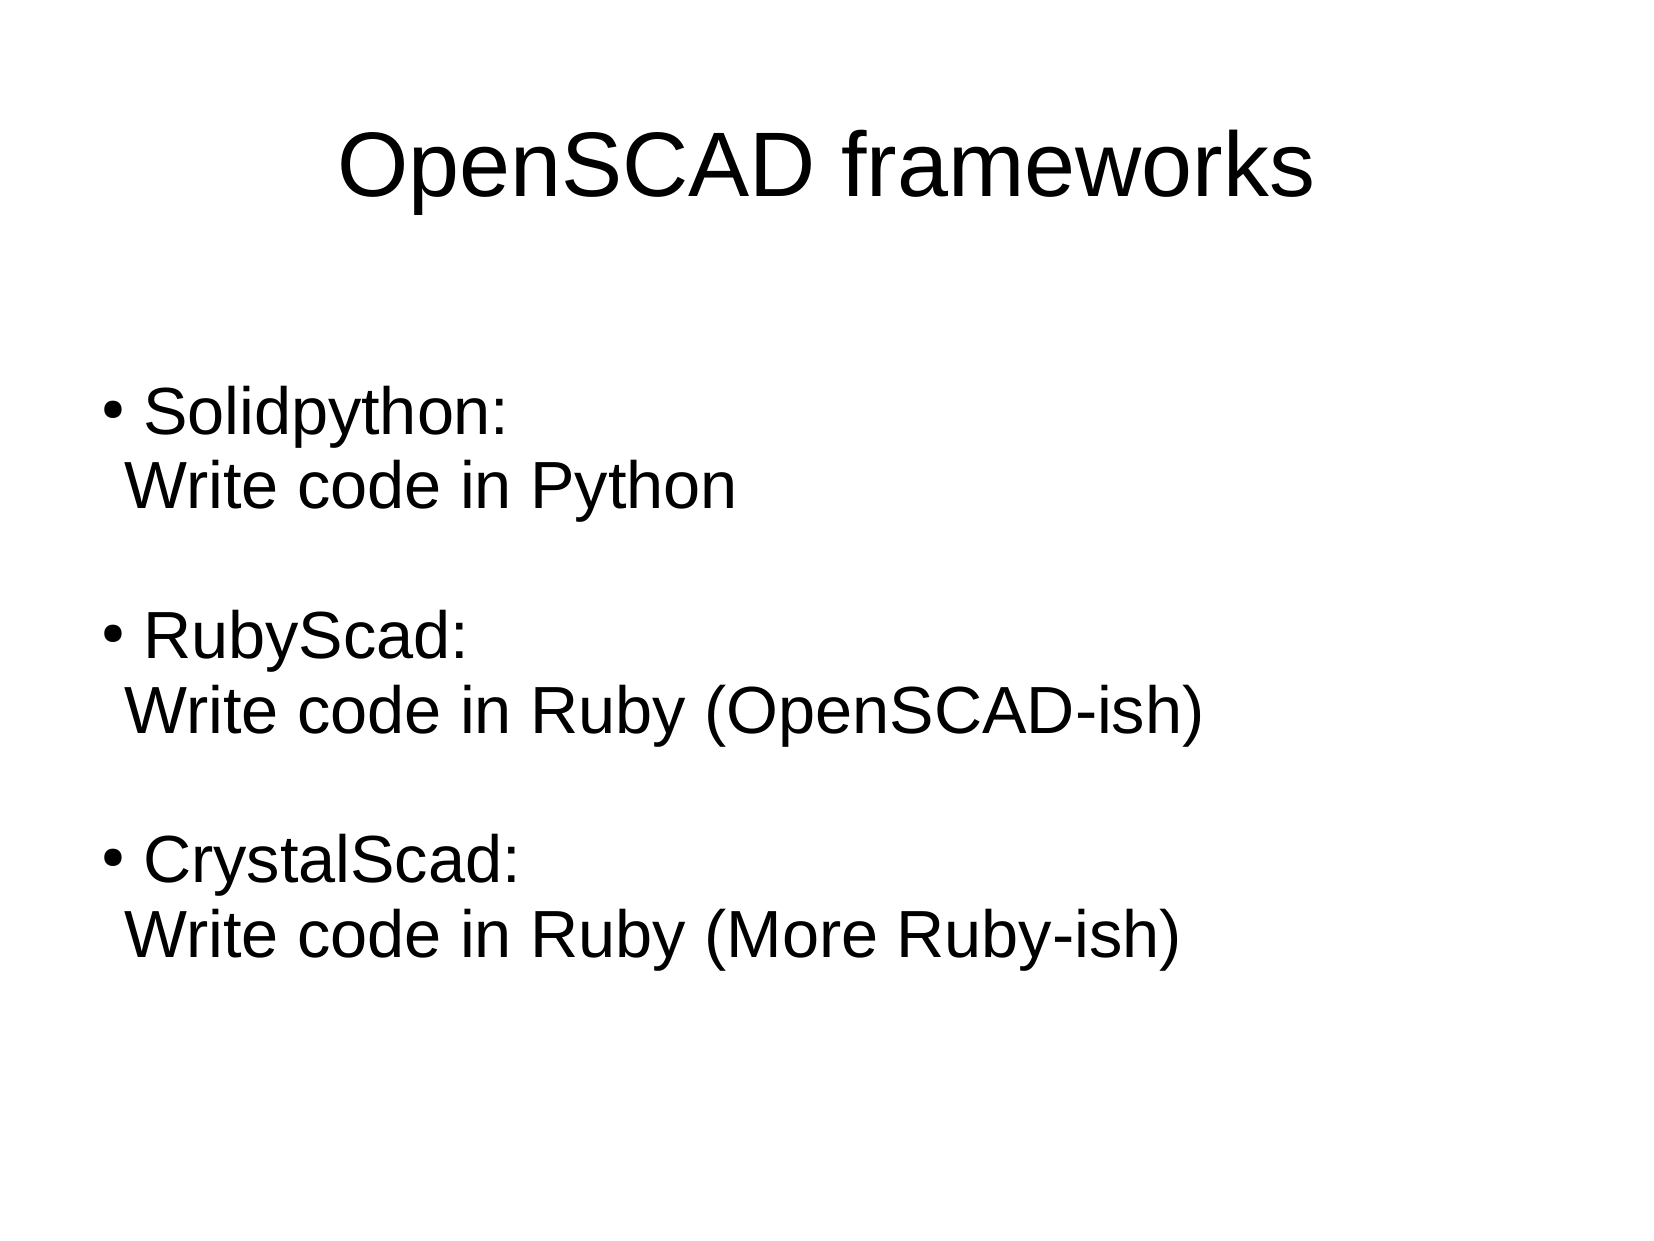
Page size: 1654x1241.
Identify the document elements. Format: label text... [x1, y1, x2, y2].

subtitle Solidpython: Write code in Python RubyScad: Write code in Ruby (OpenSCAD-ish) CrystalScad: Write code in Ruby (More Ruby-ish) [101, 313, 1590, 1241]
title OpenSCAD frameworks [82, 61, 1571, 269]
